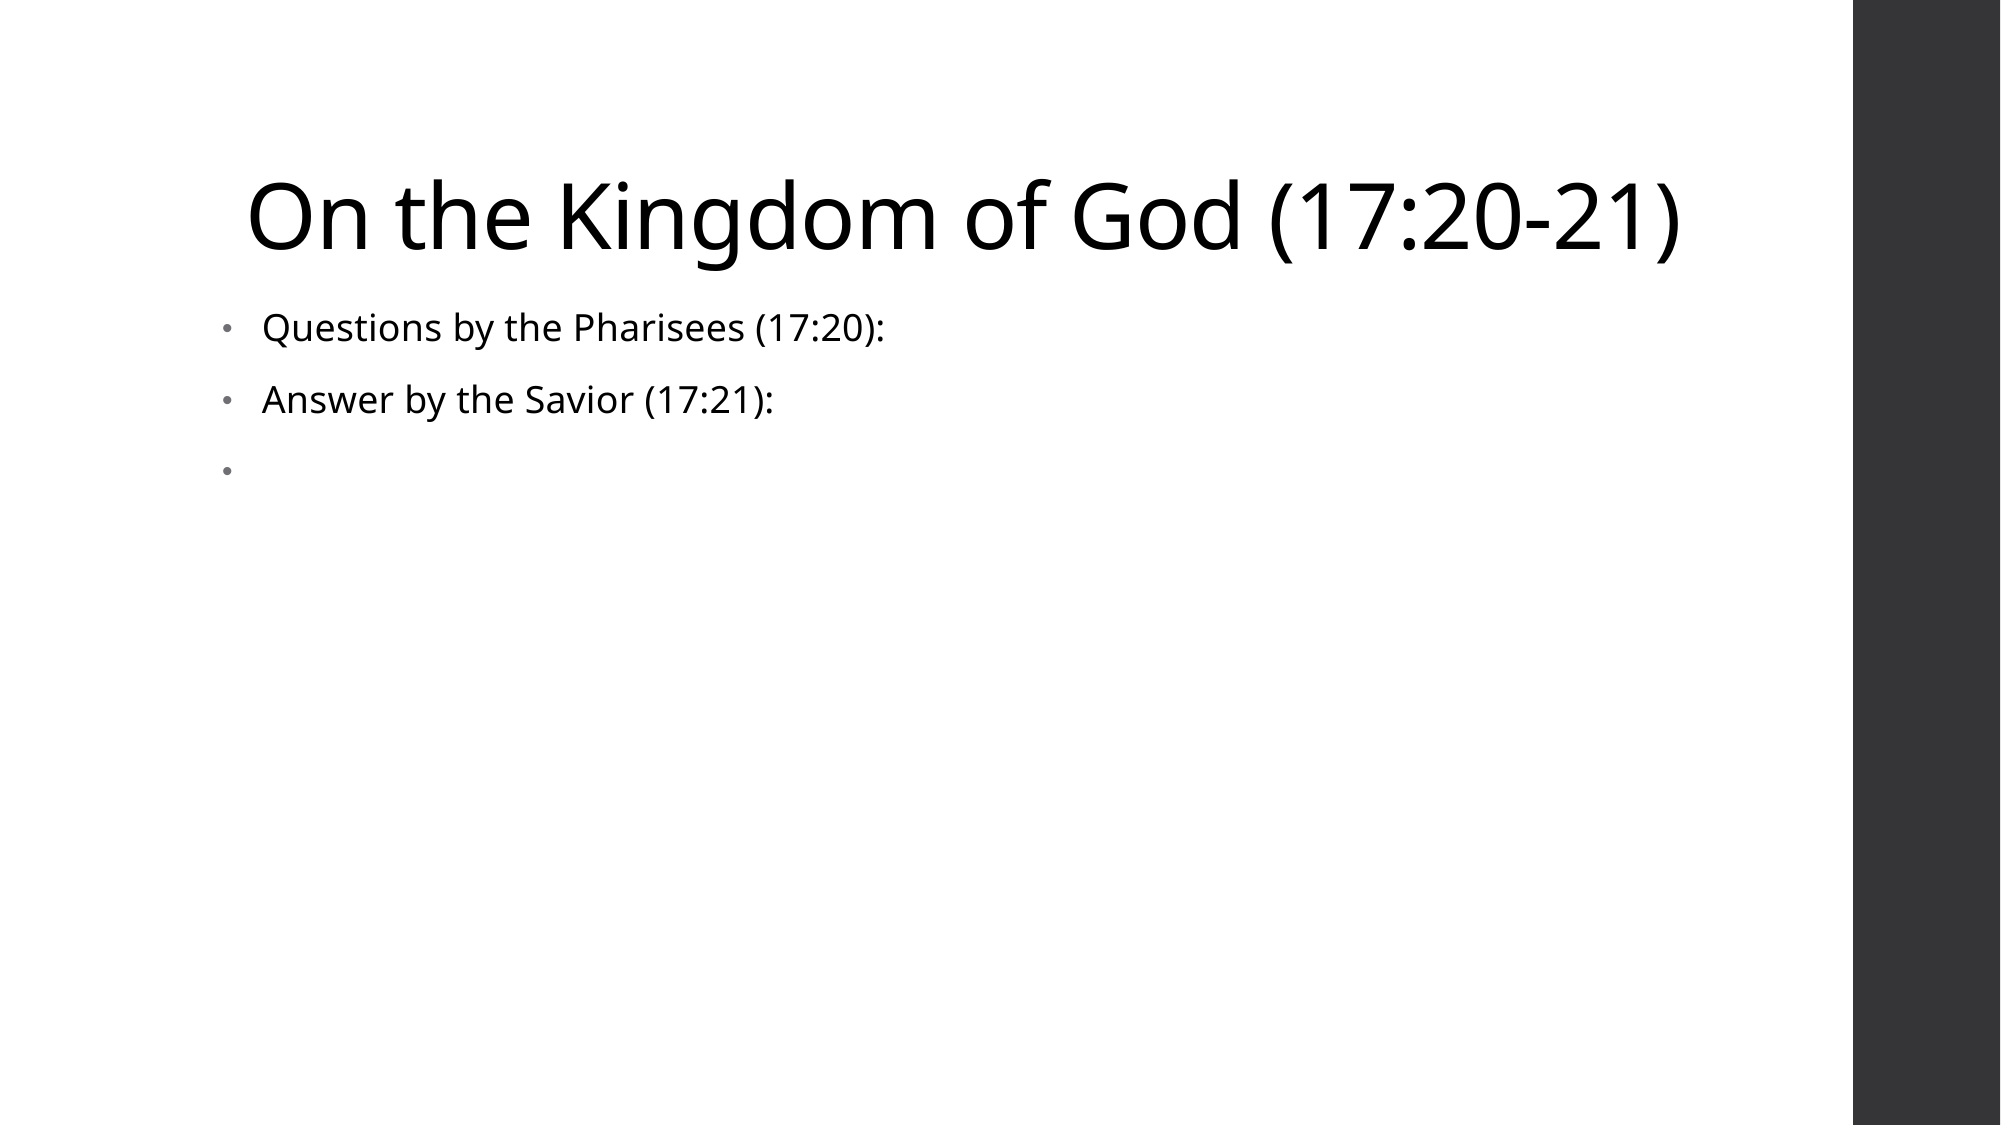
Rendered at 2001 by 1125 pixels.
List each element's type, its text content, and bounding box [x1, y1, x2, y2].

list Questions by the Pharisees (17:20): Answer by the Savior (17:21): [206, 299, 1617, 1014]
title On the Kingdom of God (17:20-21) [206, 60, 1797, 278]
